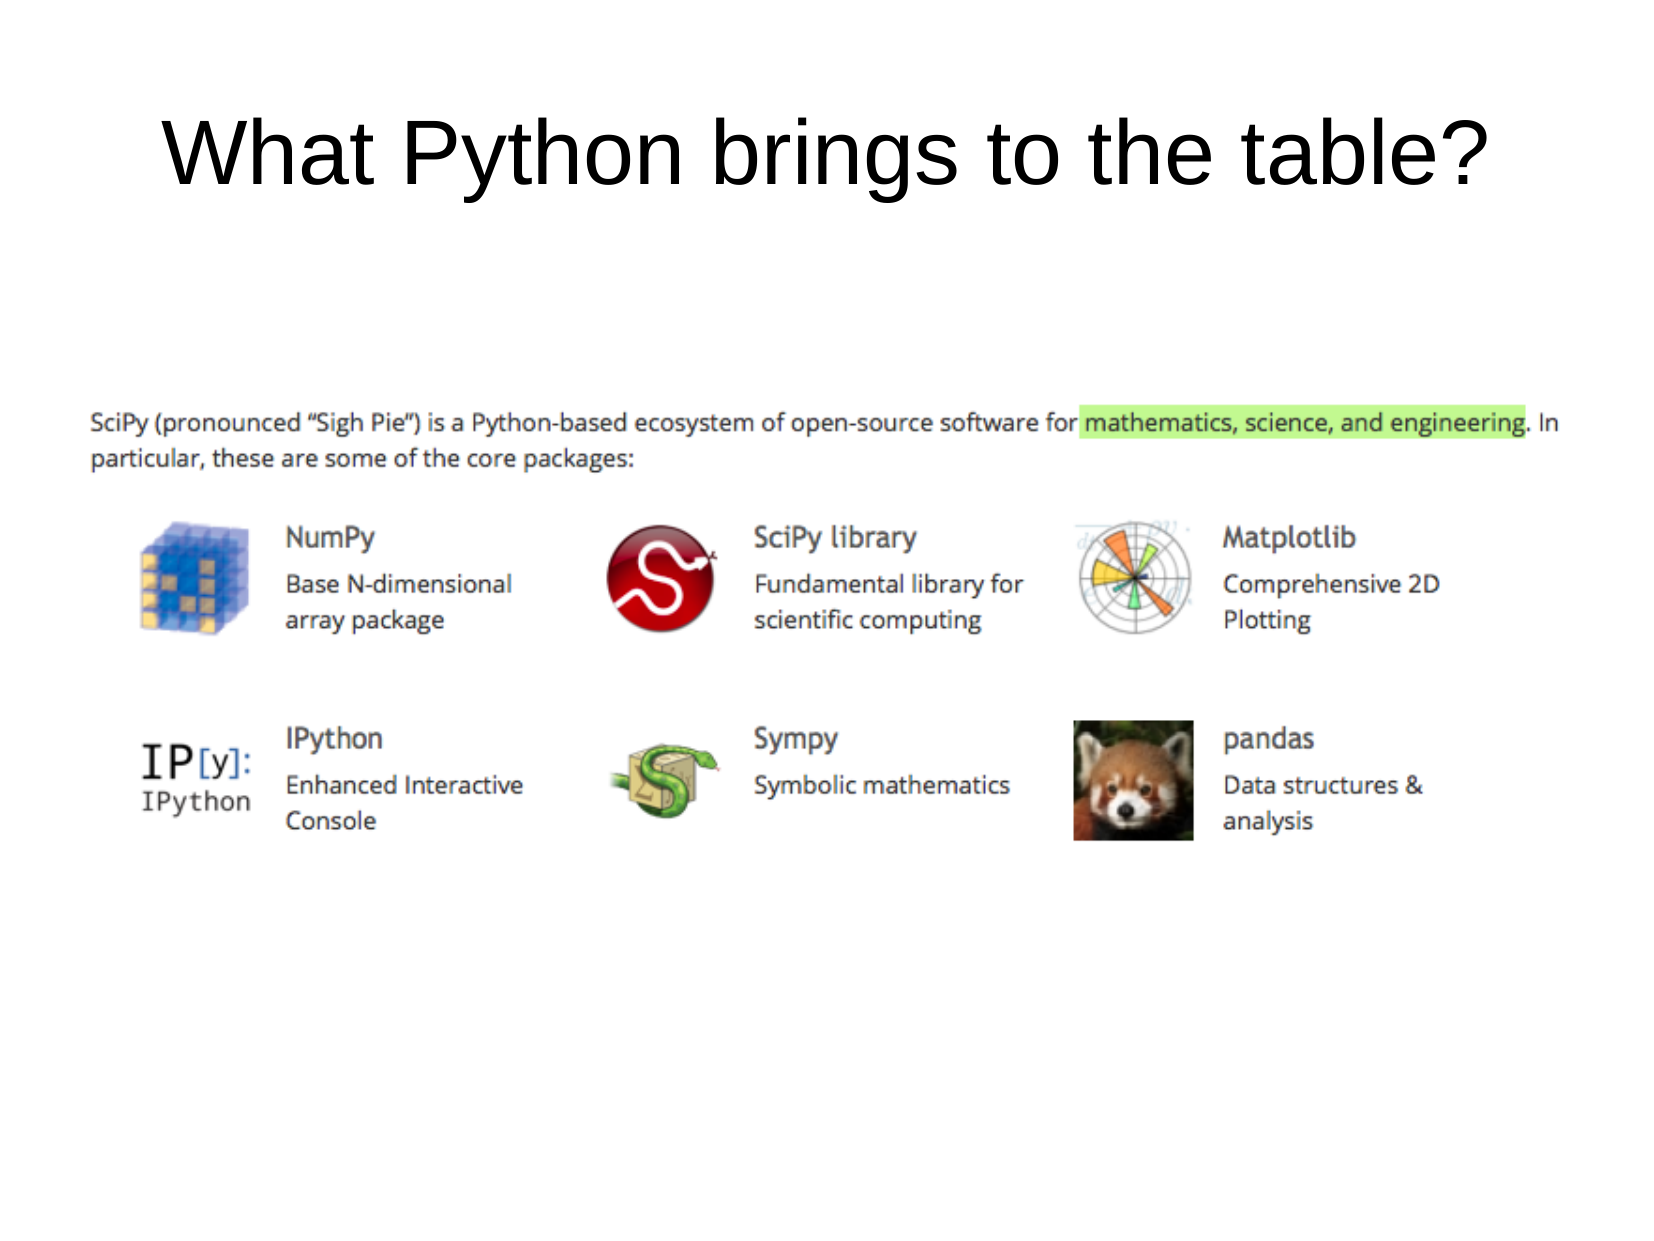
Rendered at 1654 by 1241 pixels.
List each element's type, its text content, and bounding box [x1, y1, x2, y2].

title What Python brings to the table? [82, 49, 1571, 257]
picture [82, 394, 1571, 905]
